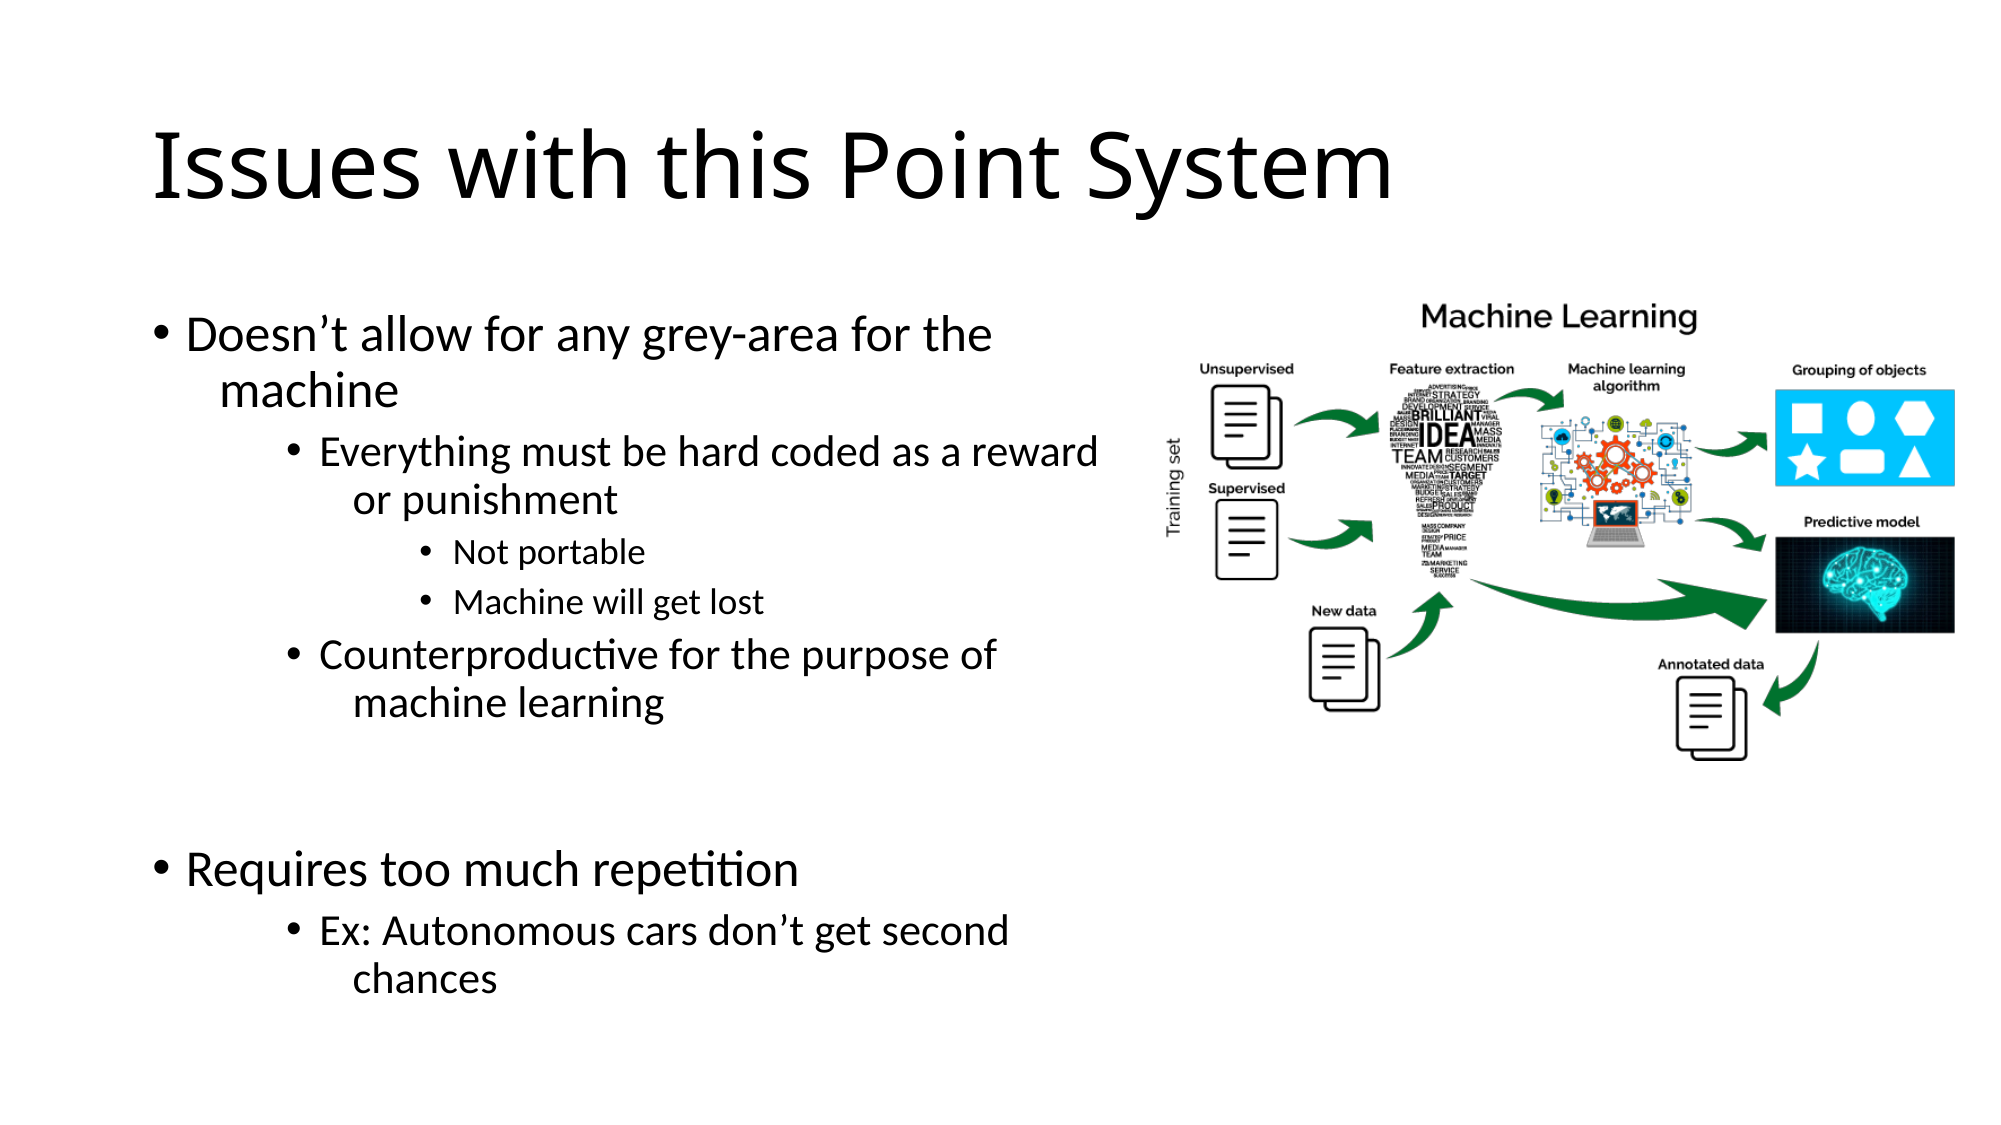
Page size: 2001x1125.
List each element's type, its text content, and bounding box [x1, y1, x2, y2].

title Issues with this Point System [137, 59, 1863, 278]
list Doesn’t allow for any grey-area for the machine Everything must be hard coded as a reward or punishment Not portable Machine will get lost Counterproductive for the purpose of machine learning Requires too much repetition Ex: Autonomous cars don’t get second chances [137, 299, 1164, 1014]
picture [1163, 299, 1966, 761]
